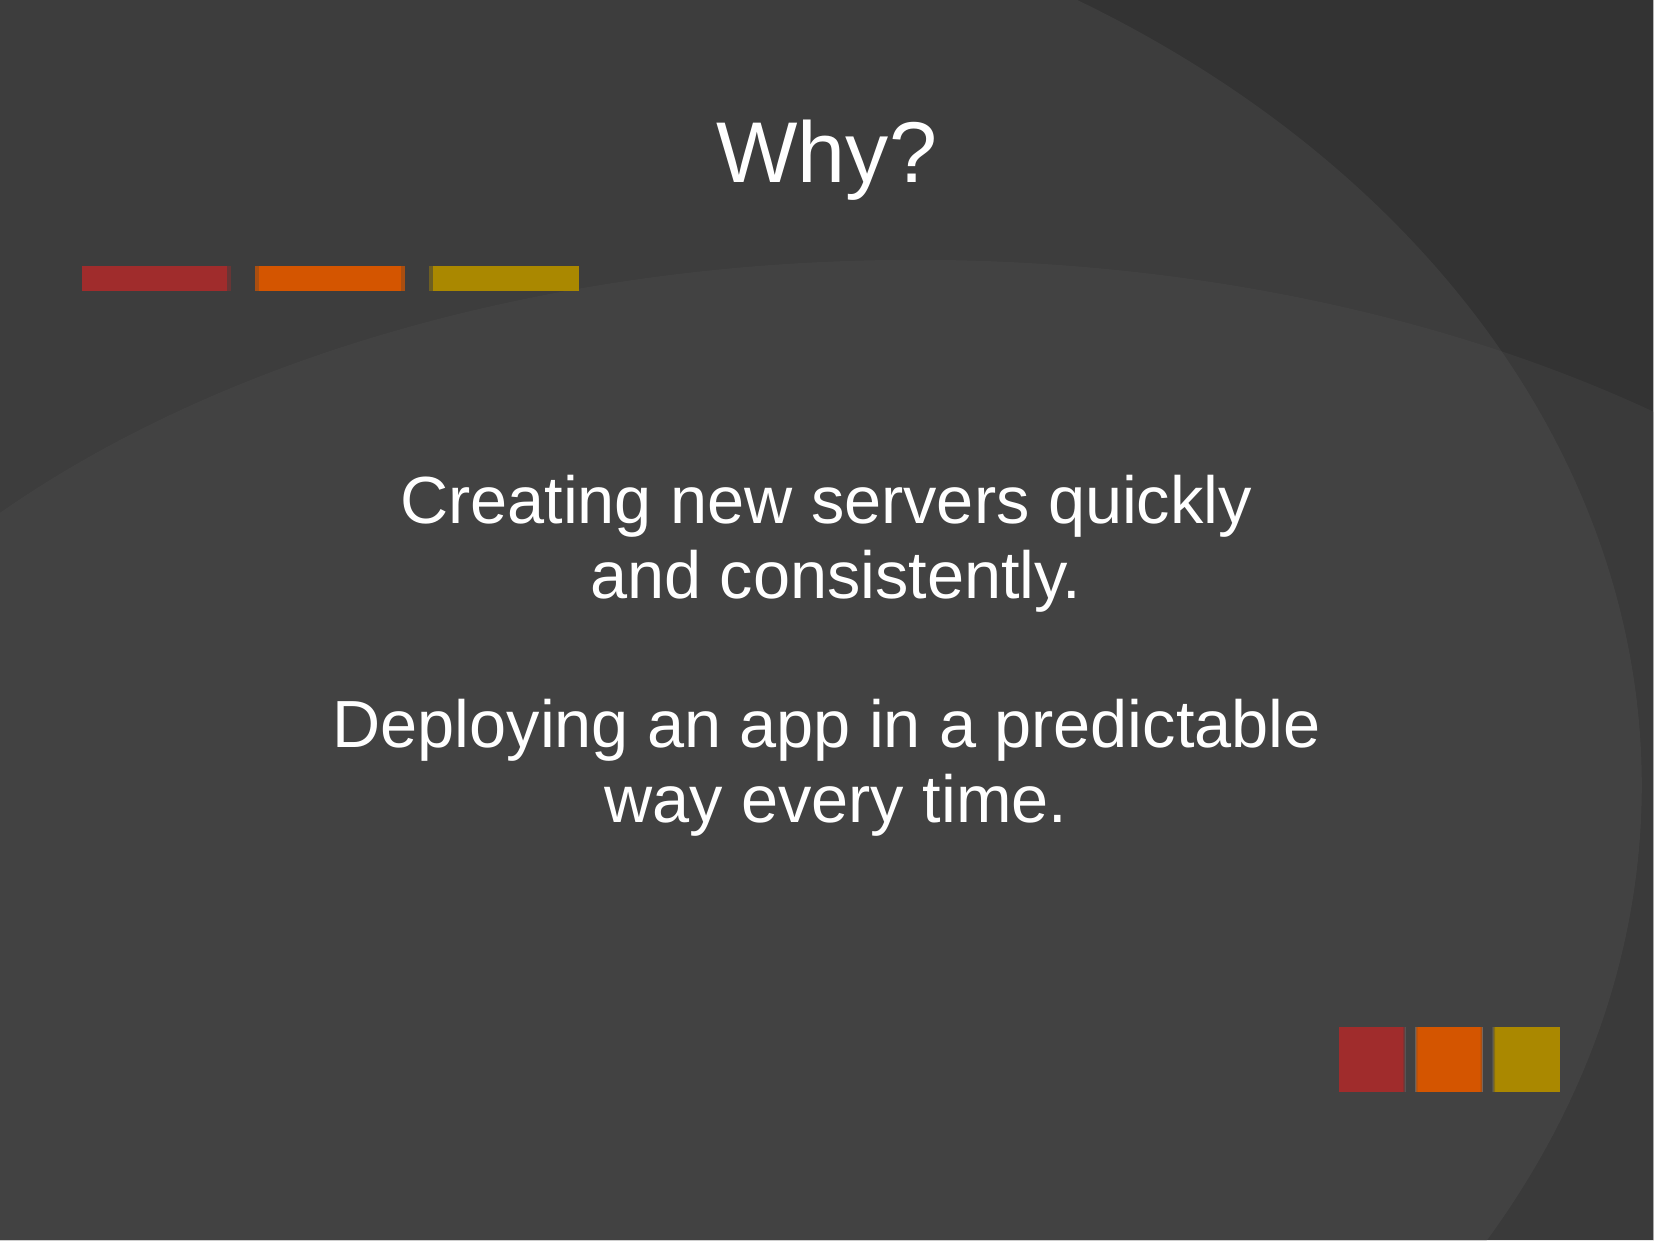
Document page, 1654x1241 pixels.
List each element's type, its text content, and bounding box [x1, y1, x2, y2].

picture [1339, 1027, 1560, 1092]
subtitle Creating new servers quickly and consistently. Deploying an app in a predictable way every time. [82, 290, 1571, 1010]
picture [82, 266, 579, 290]
title Why? [82, 49, 1571, 257]
